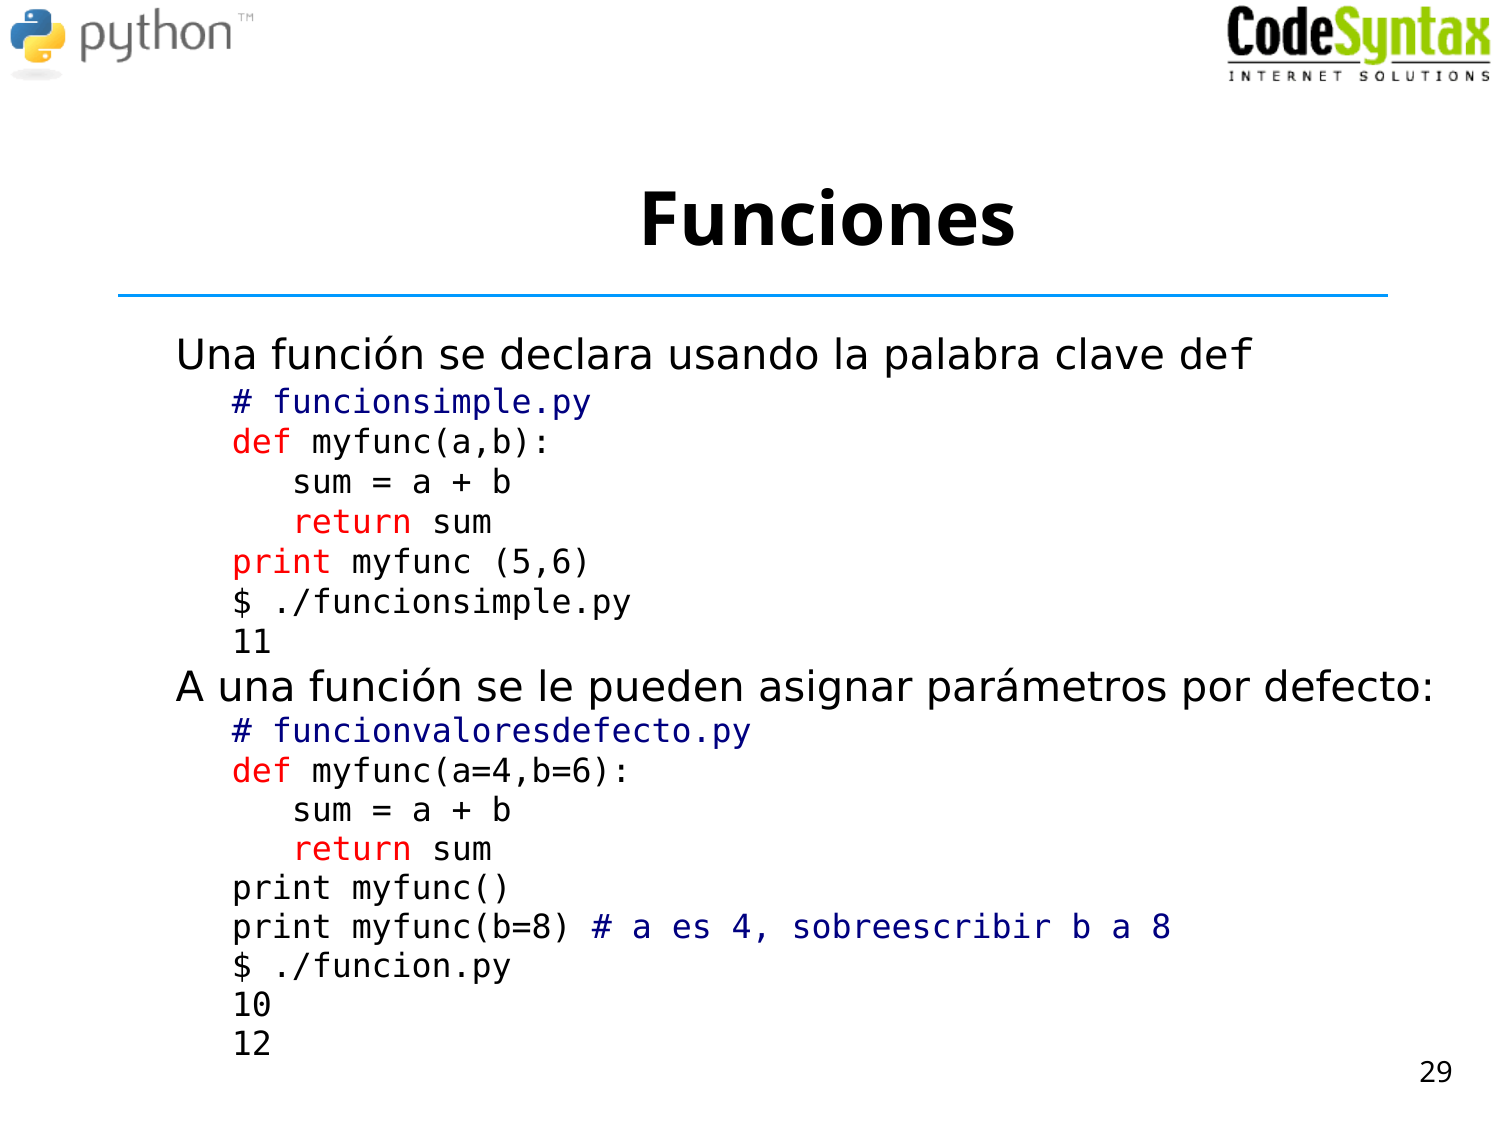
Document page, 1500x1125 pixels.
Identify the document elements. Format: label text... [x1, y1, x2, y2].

list Una función se declara usando la palabra clave def # funcionsimple.py def myfunc(a,b): sum = a + b return sum print myfunc (5,6) $ ./funcionsimple.py 11 A una función se le pueden asignar parámetros por defecto: # funcionvaloresdefecto.py def myfunc(a=4,b=6): sum = a + b return sum print myfunc() print myfunc(b=8) # a es 4, sobreescribir b a 8 $ ./funcion.py 10 12 [160, 325, 1500, 1125]
title Funciones [188, 35, 1468, 276]
picture [1226, 5, 1500, 83]
picture [0, 0, 286, 92]
